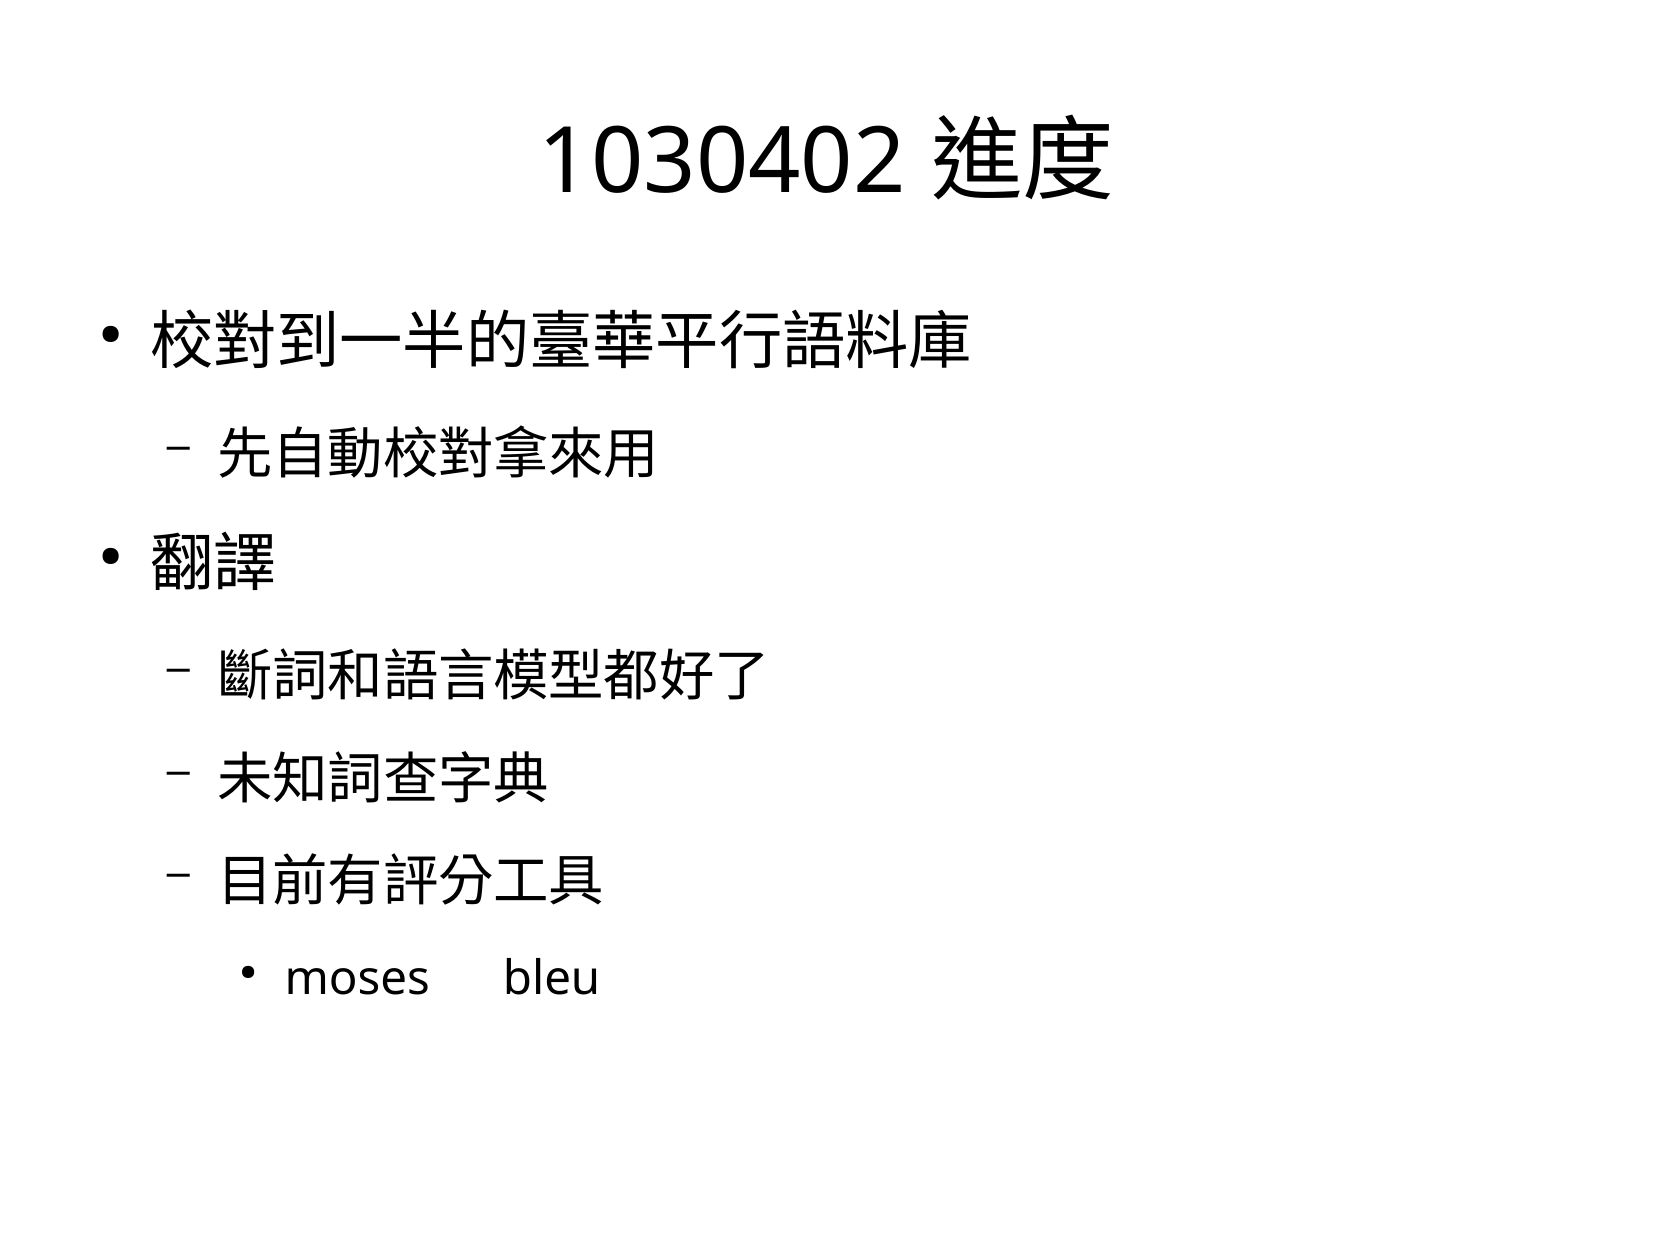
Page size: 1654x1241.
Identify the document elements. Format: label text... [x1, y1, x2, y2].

title 1030402進度 [82, 49, 1571, 257]
list 校對到一半的臺華平行語料庫 先自動校對拿來用 翻譯 斷詞和語言模型都好了 未知詞查字典 目前有評分工具 moses bleu [82, 290, 1538, 1010]
